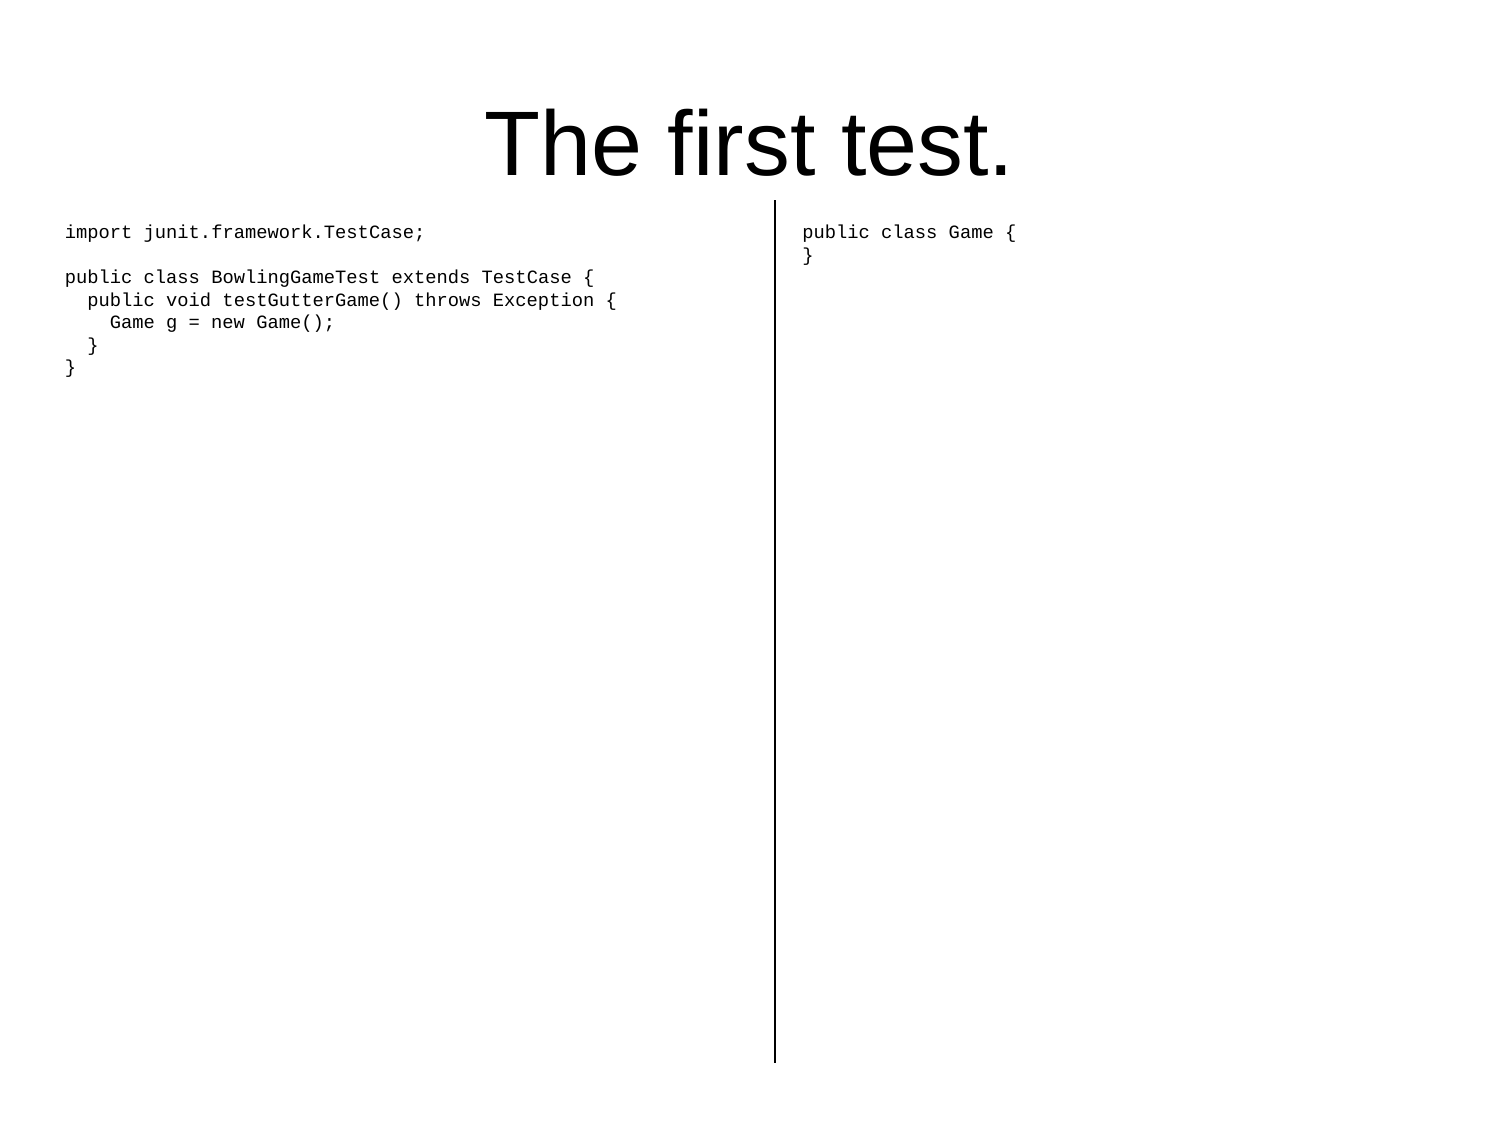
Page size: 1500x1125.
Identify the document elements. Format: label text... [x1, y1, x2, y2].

text_box import junit.framework.TestCase; public class BowlingGameTest extends TestCase { public void testGutterGame() throws Exception { Game g = new Game(); } } [50, 212, 713, 386]
text_box public class Game { } [787, 212, 1451, 273]
title The first test. [75, 45, 1426, 233]
